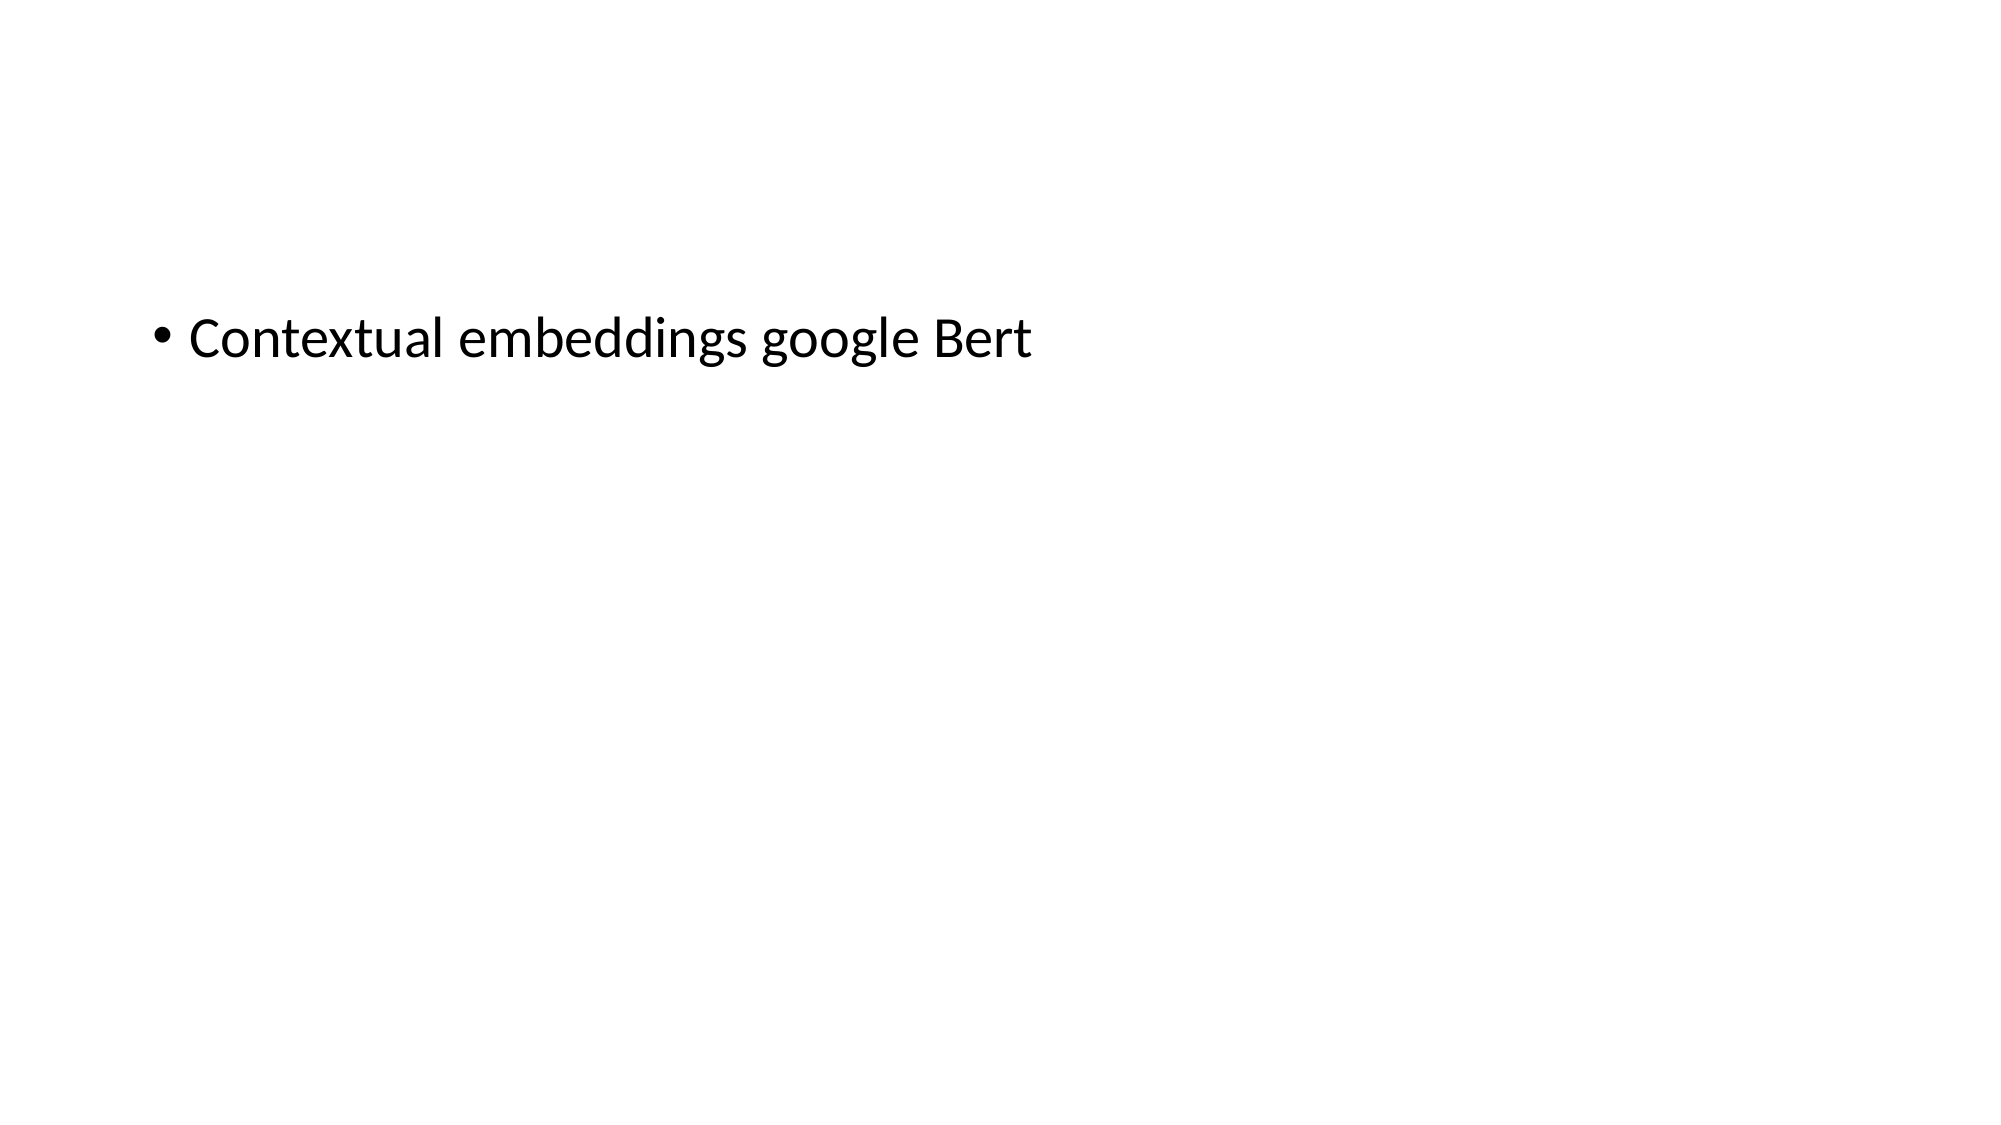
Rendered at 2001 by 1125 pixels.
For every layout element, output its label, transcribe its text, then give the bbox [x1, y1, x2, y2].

list Contextual embeddings google Bert [137, 299, 1863, 1014]
